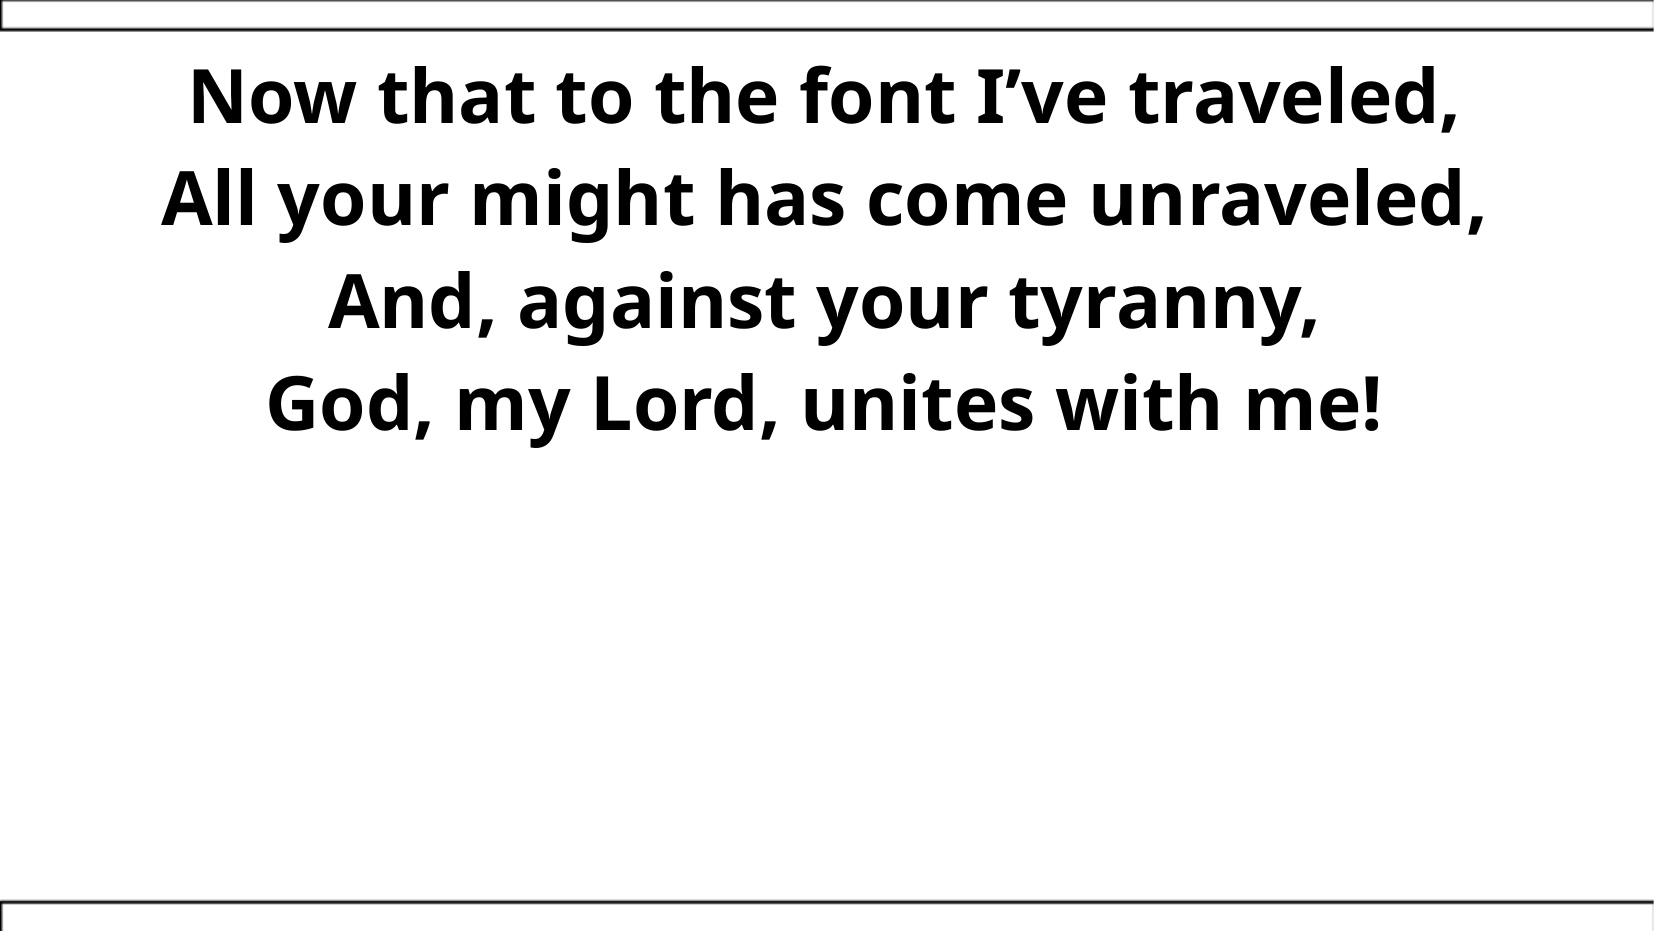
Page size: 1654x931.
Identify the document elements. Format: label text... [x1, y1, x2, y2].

picture [0, 0, 1654, 931]
text_box Now that to the font I’ve traveled, All your might has come unraveled, And, against your tyranny, God, my Lord, unites with me! [90, 35, 1561, 451]
